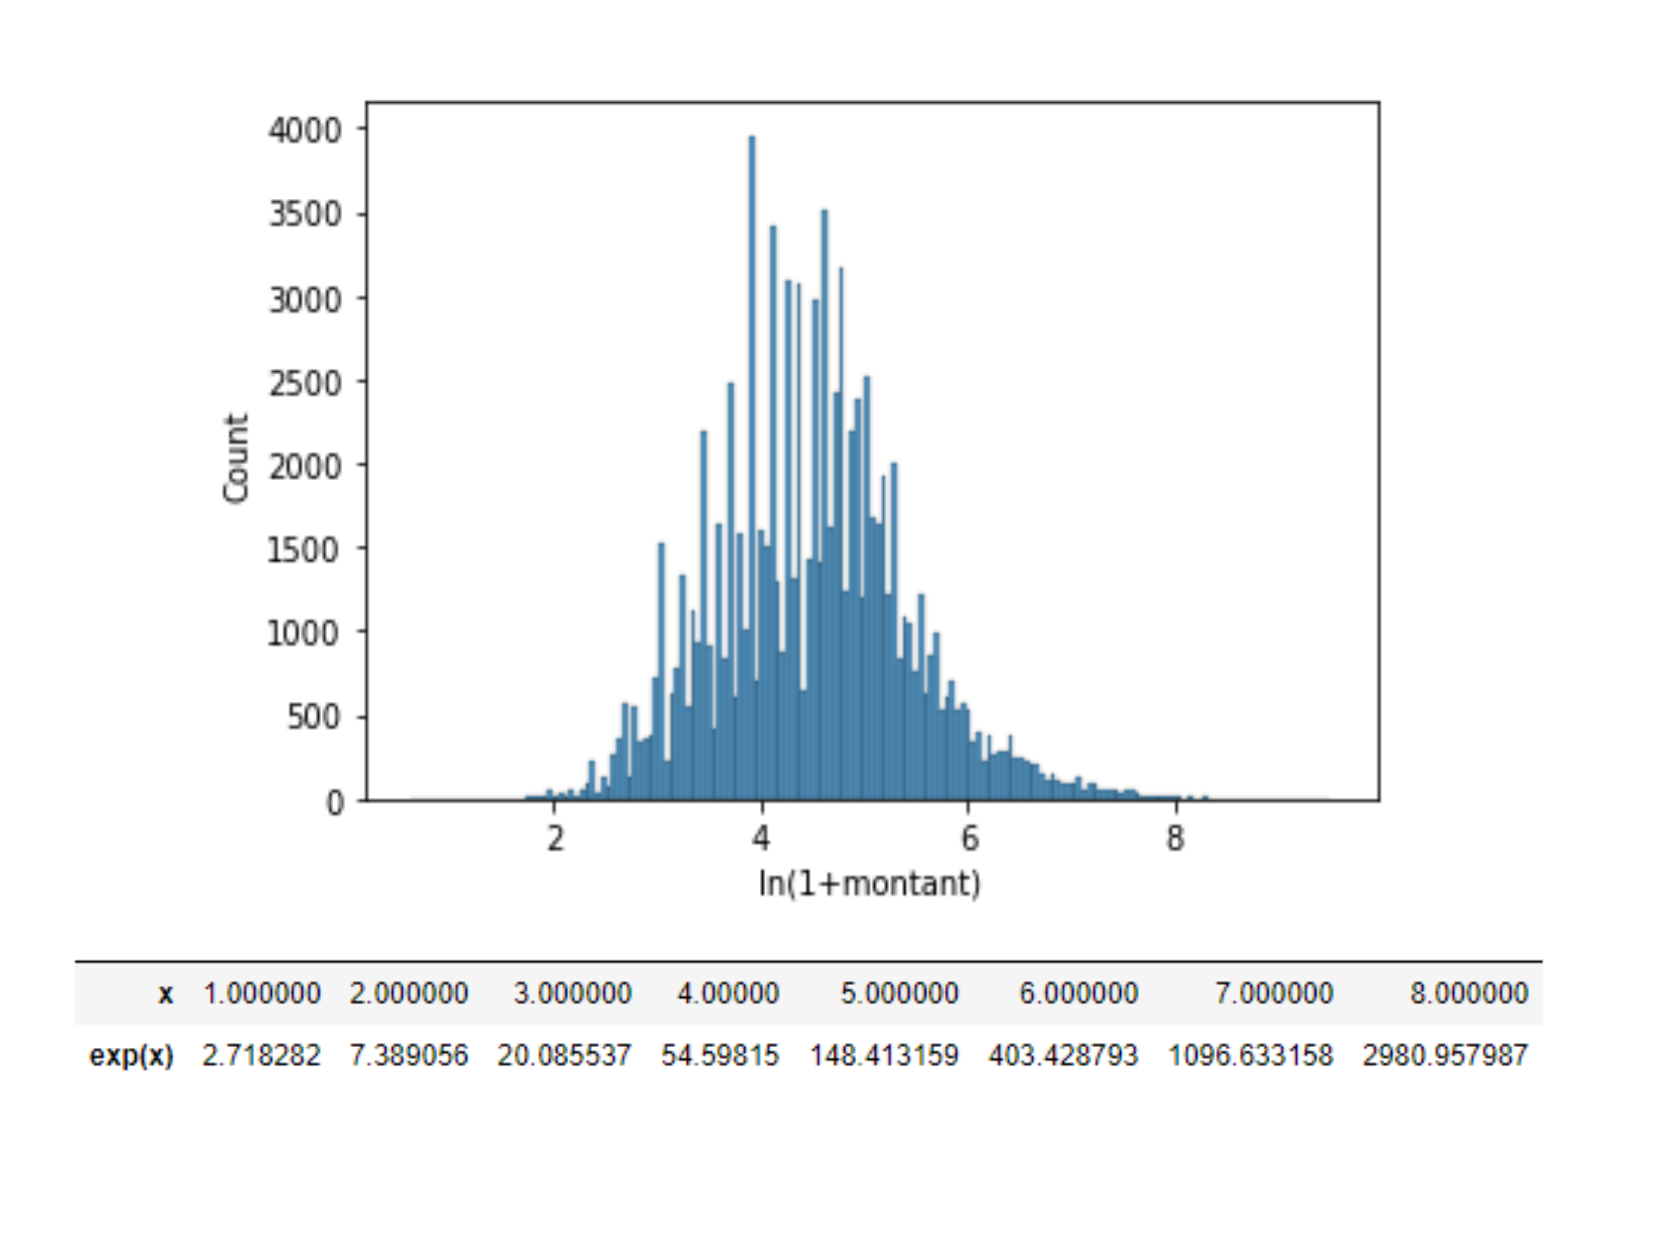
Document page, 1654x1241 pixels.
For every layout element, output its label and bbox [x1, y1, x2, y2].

picture [71, 954, 1560, 1109]
picture [200, 70, 1430, 922]
